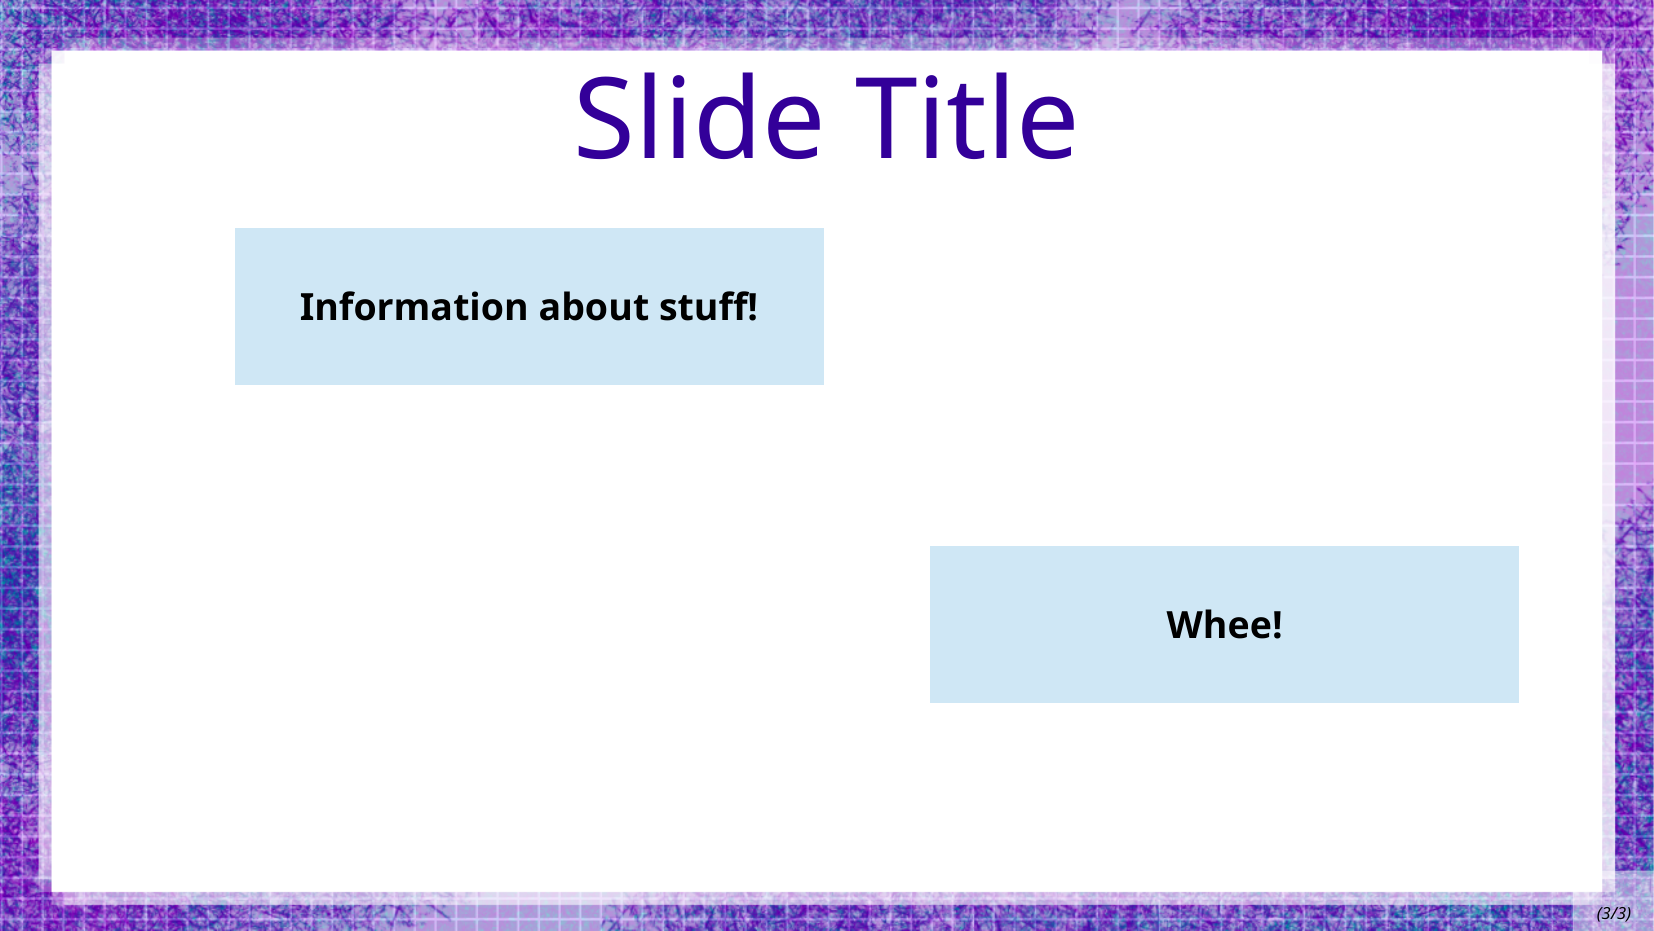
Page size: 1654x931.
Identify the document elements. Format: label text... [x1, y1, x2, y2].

text_box Information about stuff! [234, 227, 825, 386]
title Slide Title [82, 37, 1571, 193]
text_box Whee! [929, 545, 1520, 704]
text_box (<number>/3) [1572, 895, 1654, 930]
picture [0, 0, 1654, 931]
